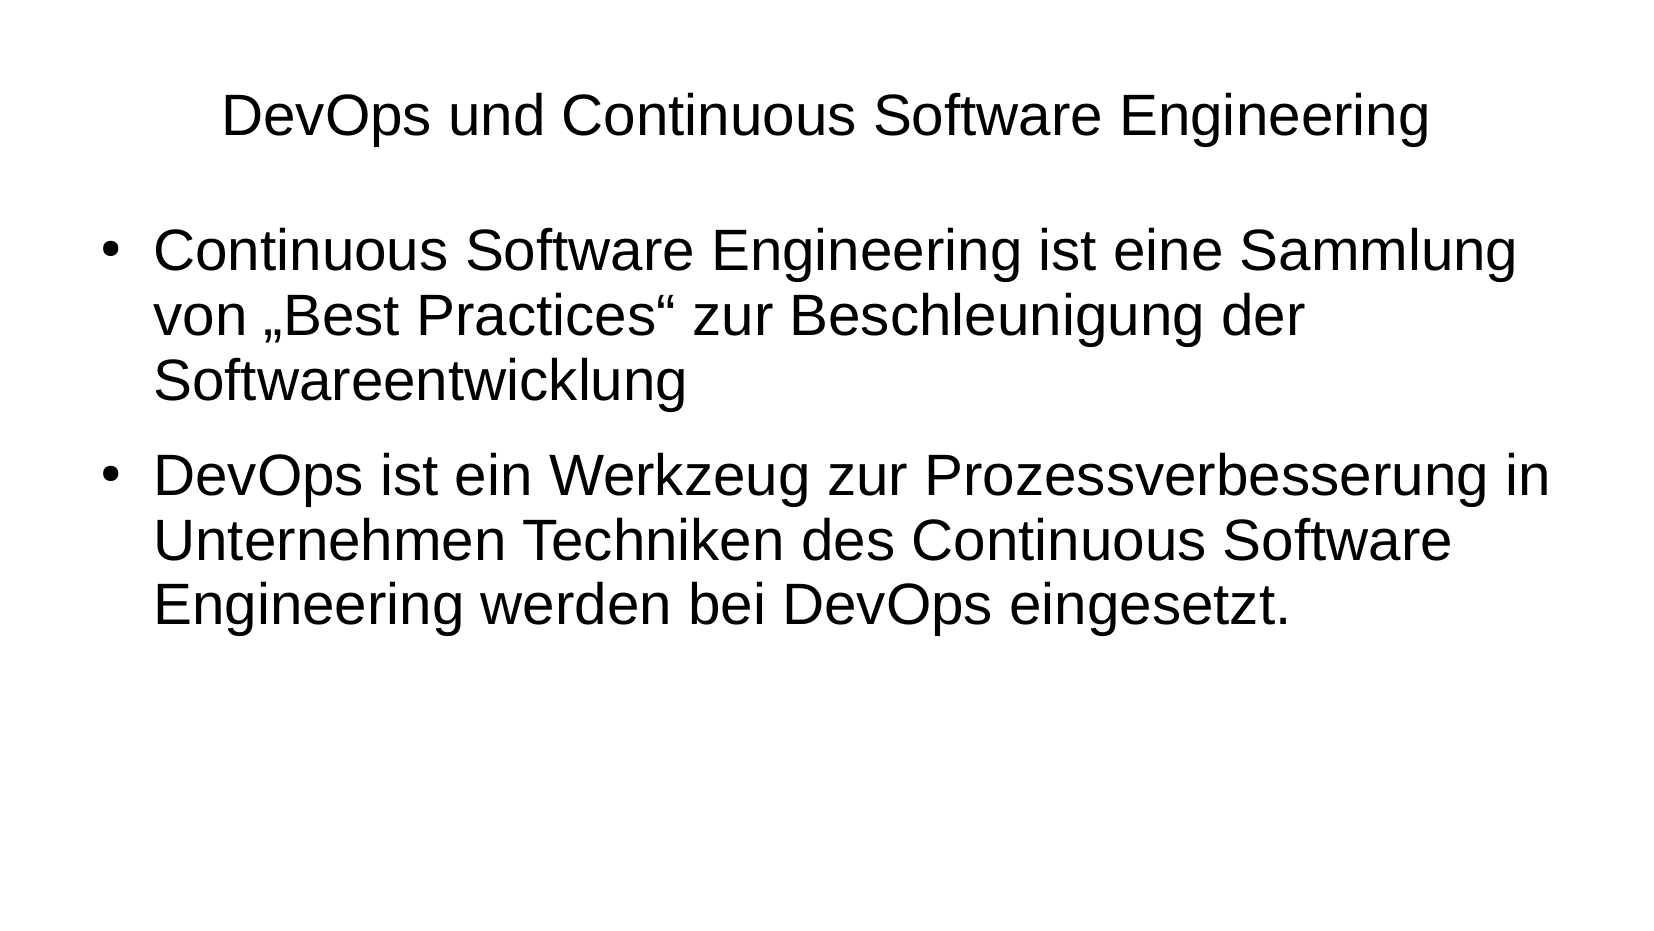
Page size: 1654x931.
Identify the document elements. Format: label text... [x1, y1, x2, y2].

list Continuous Software Engineering ist eine Sammlung von „Best Practices“ zur Beschleunigung der Softwareentwicklung DevOps ist ein Werkzeug zur Prozessverbesserung in Unternehmen Techniken des Continuous Software Engineering werden bei DevOps eingesetzt. [82, 217, 1571, 758]
title DevOps und Continuous Software Engineering [82, 12, 1571, 217]
